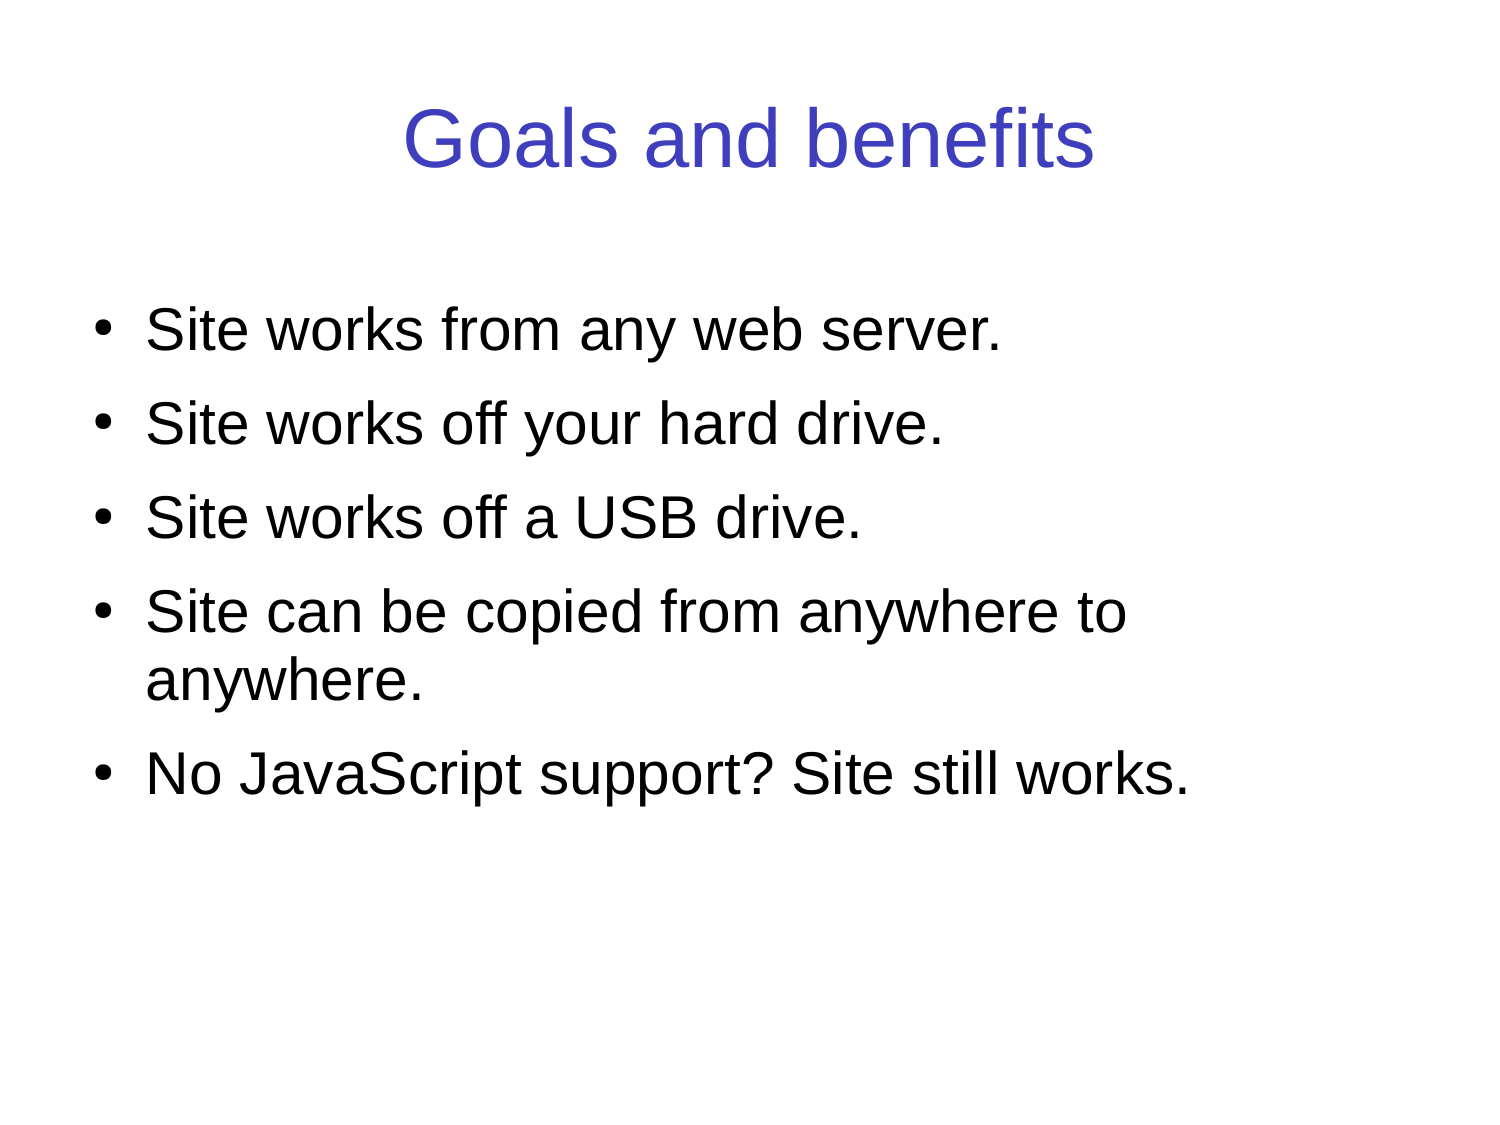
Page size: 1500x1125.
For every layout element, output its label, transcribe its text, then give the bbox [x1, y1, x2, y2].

title Goals and benefits [75, 44, 1425, 233]
list Site works from any web server. Site works off your hard drive. Site works off a USB drive. Site can be copied from anywhere to anywhere. No JavaScript support? Site still works. [75, 295, 1425, 1063]
